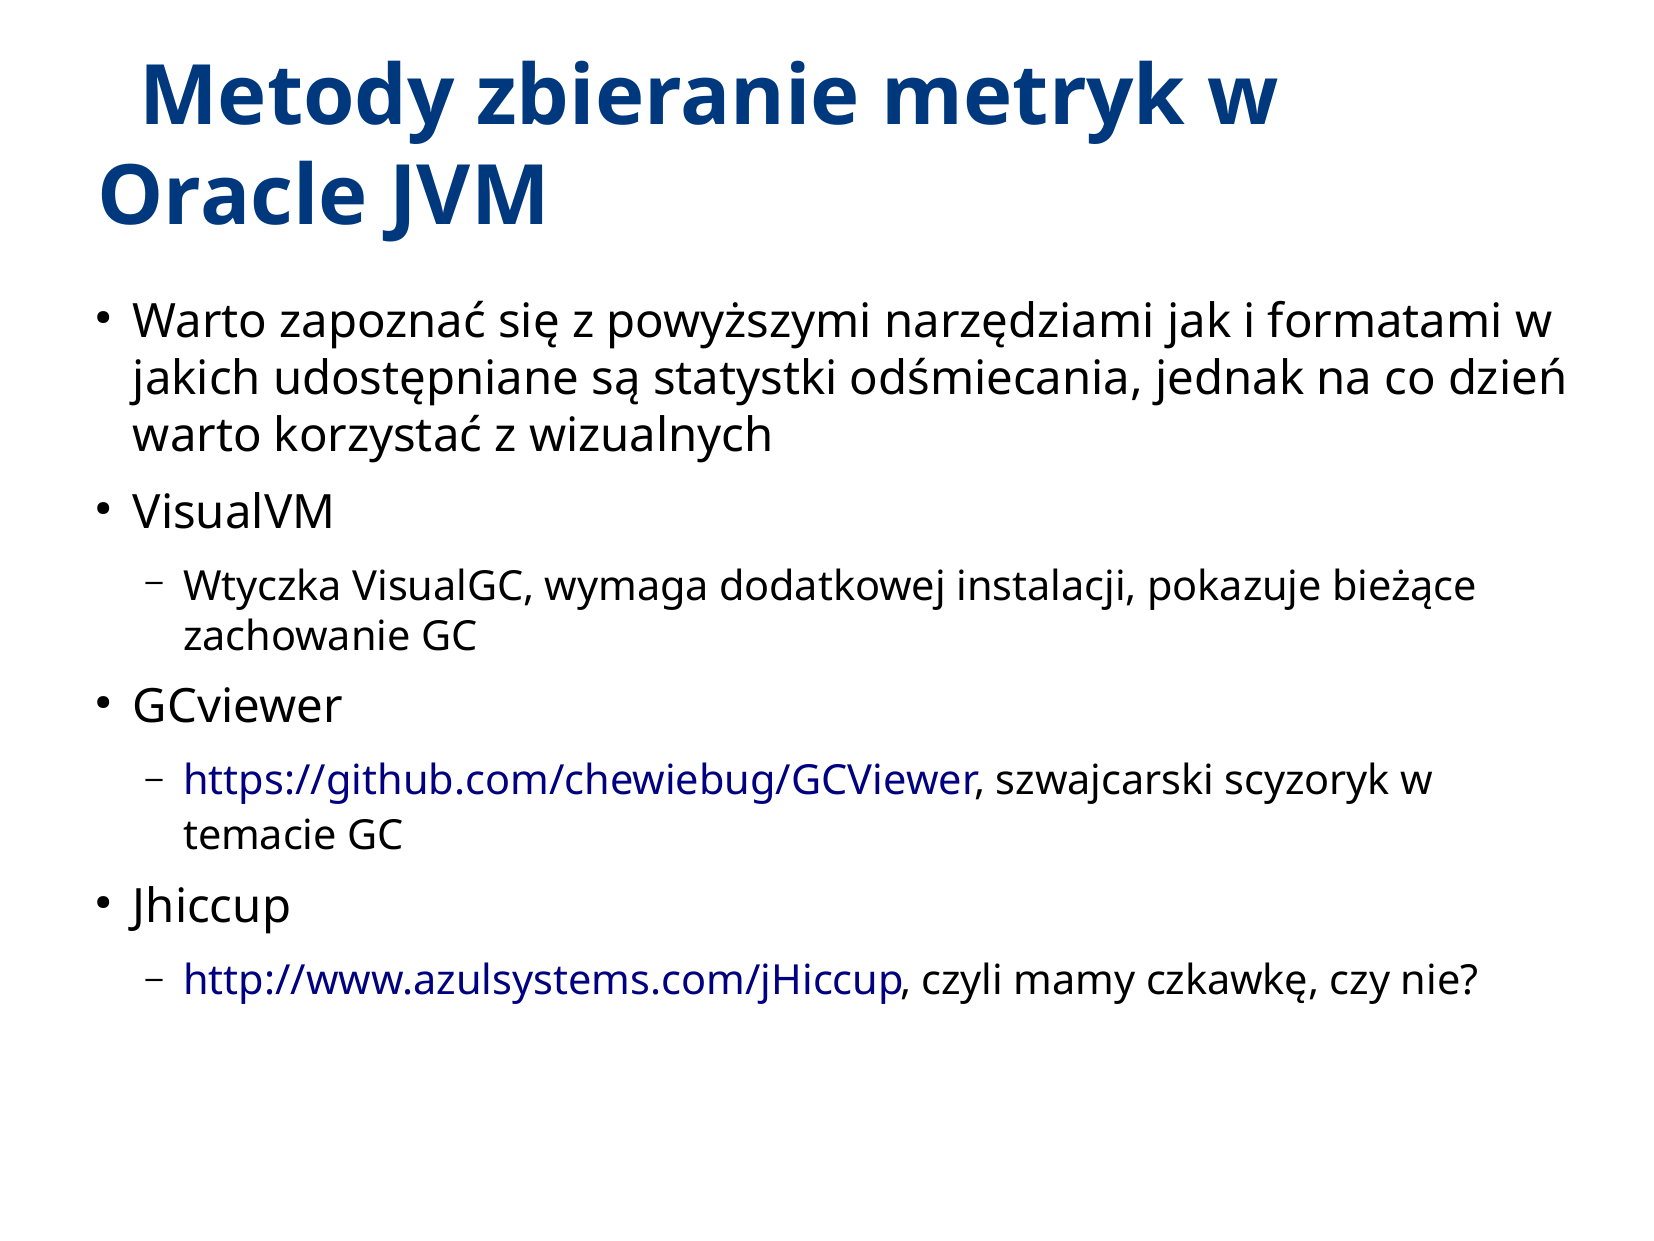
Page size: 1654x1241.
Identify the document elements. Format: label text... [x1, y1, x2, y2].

title Metody zbieranie metryk w Oracle JVM [82, 49, 1571, 257]
list Warto zapoznać się z powyższymi narzędziami jak i formatami w jakich udostępniane są statystki odśmiecania, jednak na co dzień warto korzystać z wizualnych VisualVM Wtyczka VisualGC, wymaga dodatkowej instalacji, pokazuje bieżące zachowanie GC GCviewer https://github.com/chewiebug/GCViewer, szwajcarski scyzoryk w temacie GC Jhiccup http://www.azulsystems.com/jHiccup, czyli mamy czkawkę, czy nie? [82, 290, 1571, 1010]
